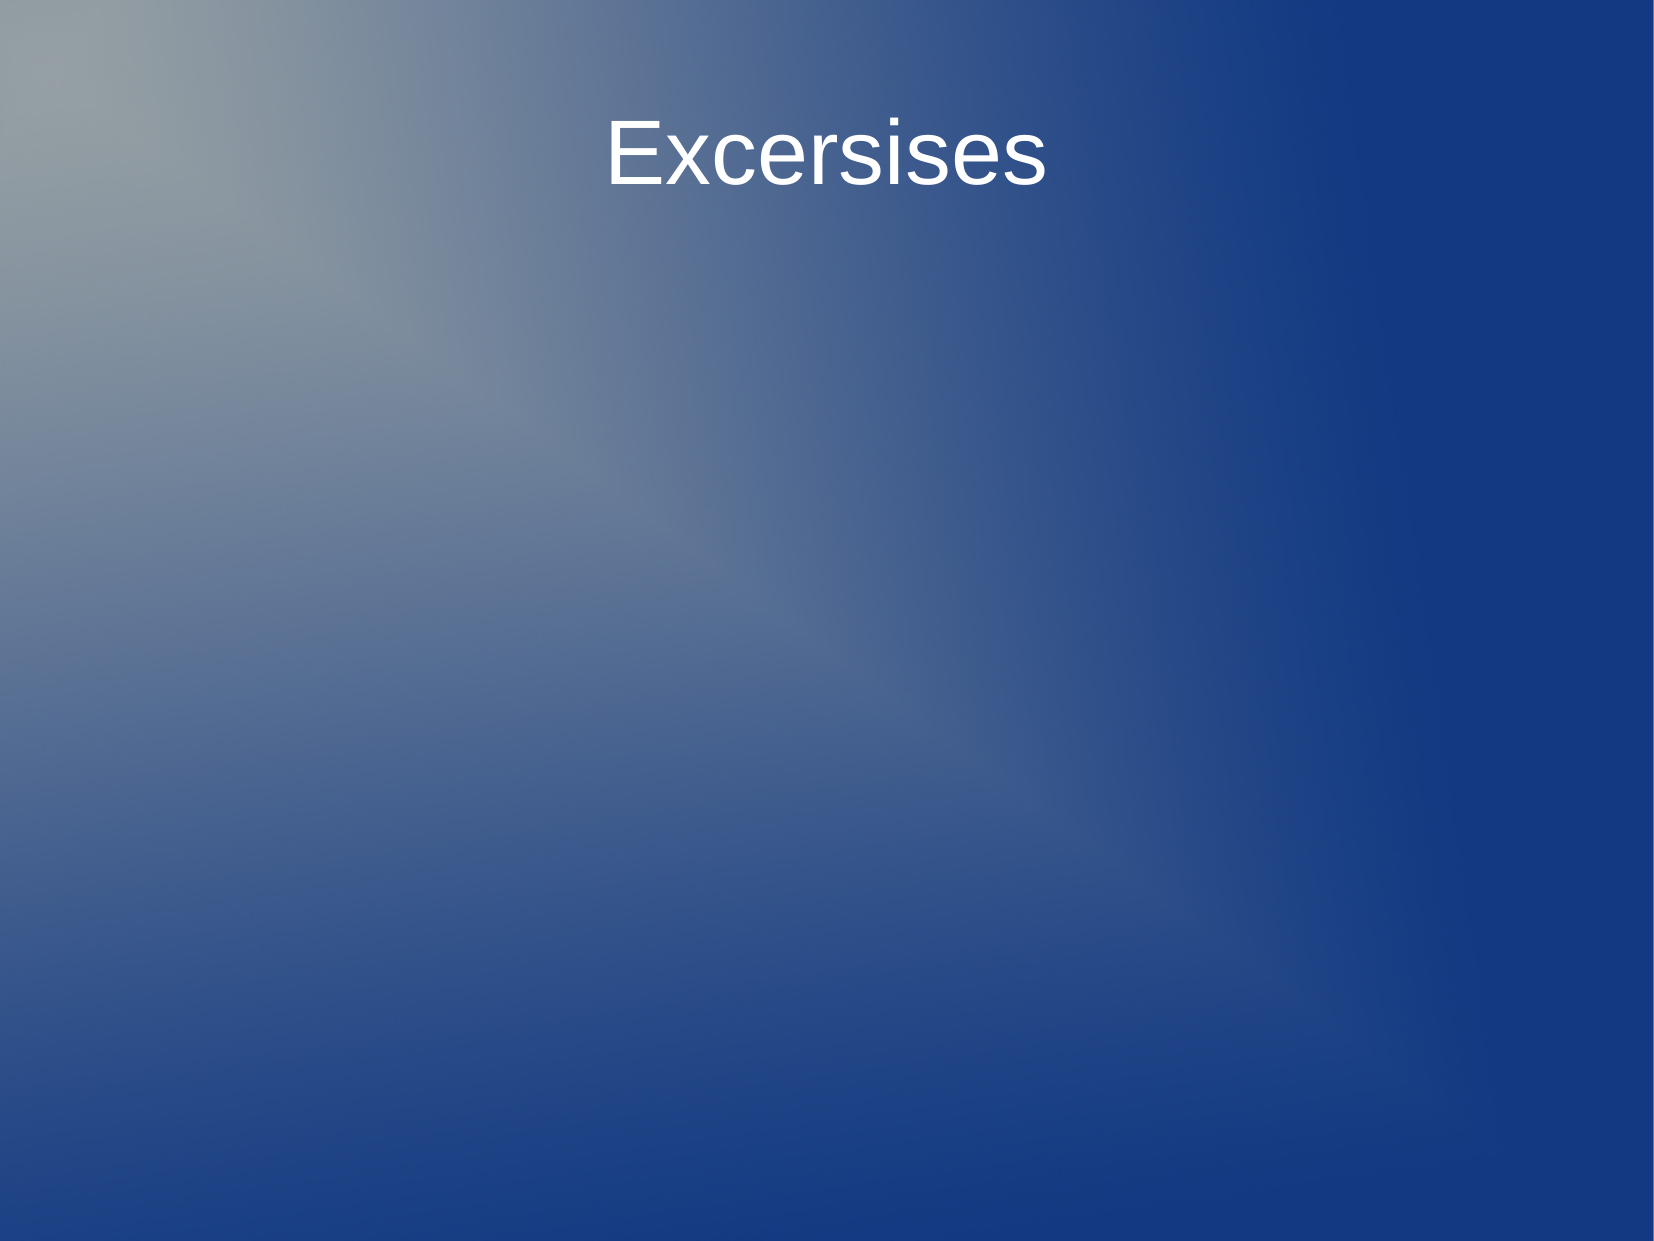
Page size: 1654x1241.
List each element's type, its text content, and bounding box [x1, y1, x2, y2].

picture [0, 0, 1654, 1241]
title Excersises [82, 49, 1571, 257]
